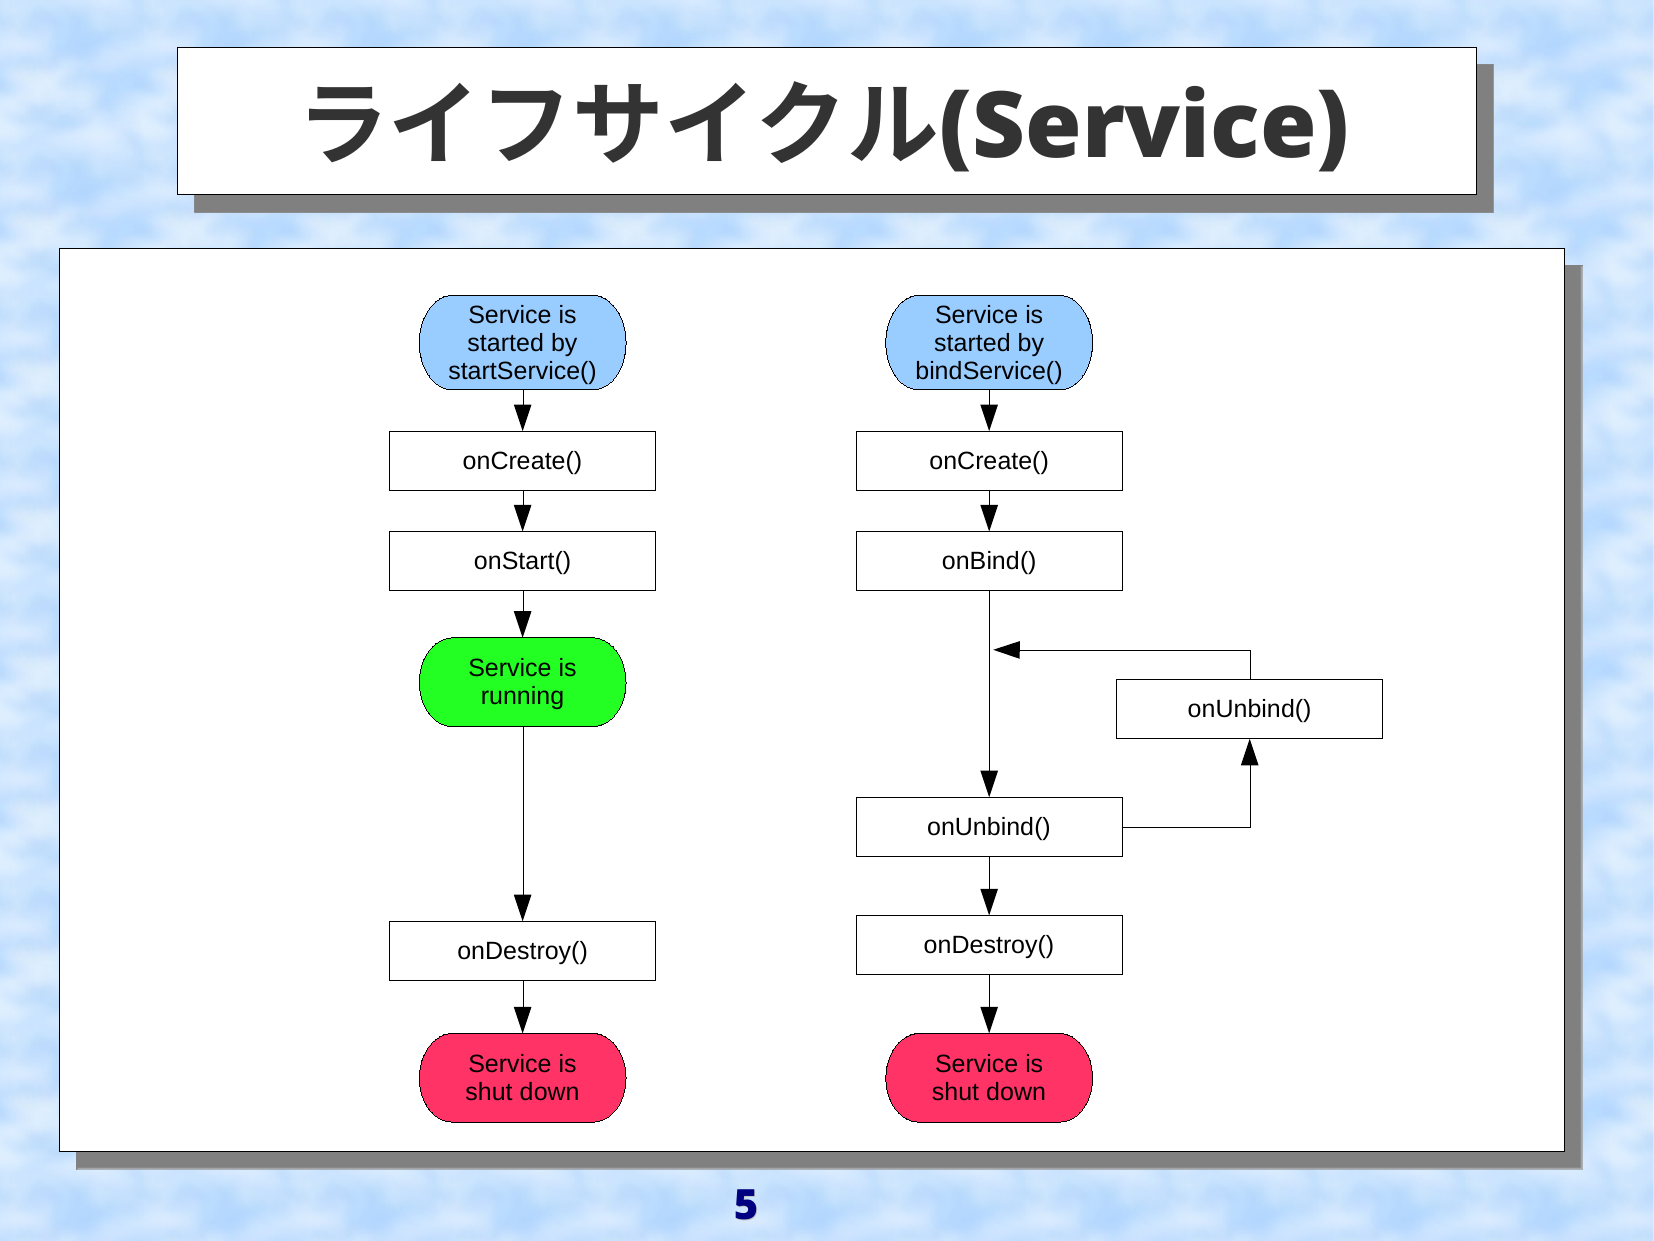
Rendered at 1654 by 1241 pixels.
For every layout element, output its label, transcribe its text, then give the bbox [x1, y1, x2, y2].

picture [0, 0, 1654, 1241]
title ライフサイクル(Service) [218, 47, 1430, 189]
text_box onDestroy() [856, 915, 1123, 975]
text_box onUnbind() [1116, 679, 1383, 739]
text_box Service is started by startService() [419, 295, 627, 390]
text_box onStart() [389, 531, 656, 591]
text_box onUnbind() [856, 797, 1123, 857]
text_box Service is running [419, 637, 627, 727]
text_box Service is shut down [419, 1033, 627, 1123]
text_box onCreate() [856, 431, 1123, 491]
text_box onBind() [856, 531, 1123, 591]
text_box onDestroy() [389, 921, 656, 981]
text_box onCreate() [389, 431, 656, 491]
text_box Service is shut down [885, 1033, 1093, 1123]
text_box Service is started by bindService() [885, 295, 1093, 390]
